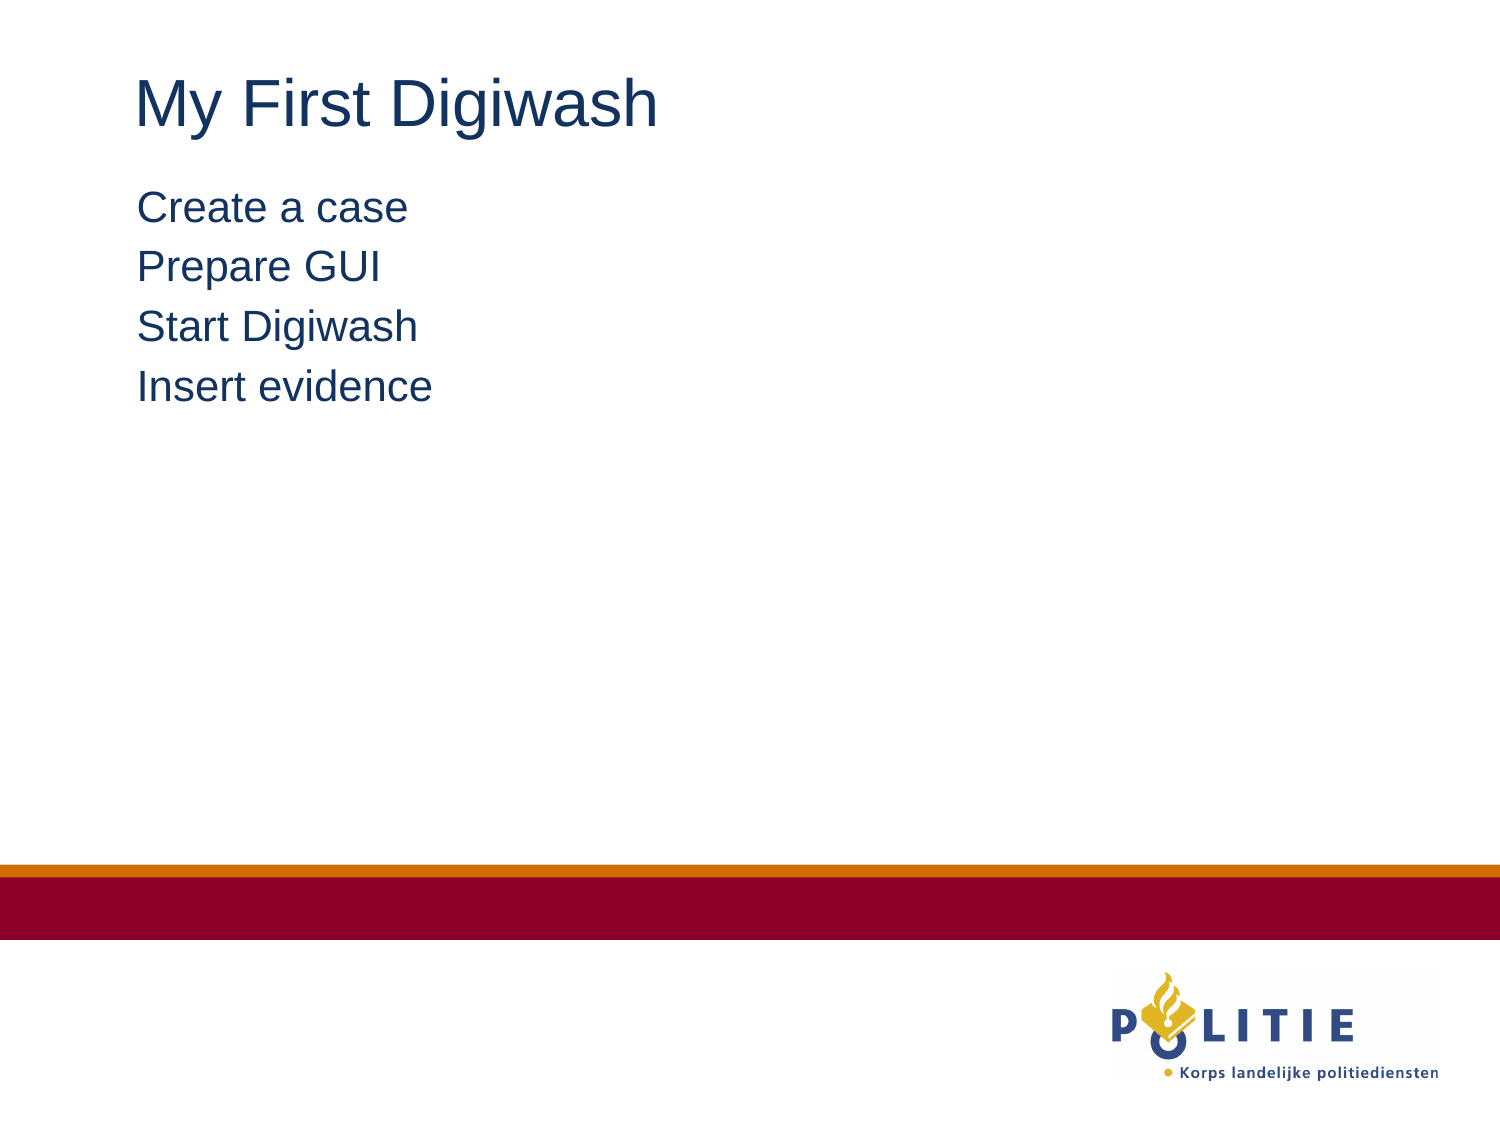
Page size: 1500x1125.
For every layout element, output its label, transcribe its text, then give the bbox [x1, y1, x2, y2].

list Create a case Prepare GUI Start Digiwash Insert evidence [121, 174, 1351, 826]
title My First Digiwash [119, 46, 1351, 160]
picture [1112, 966, 1438, 1081]
